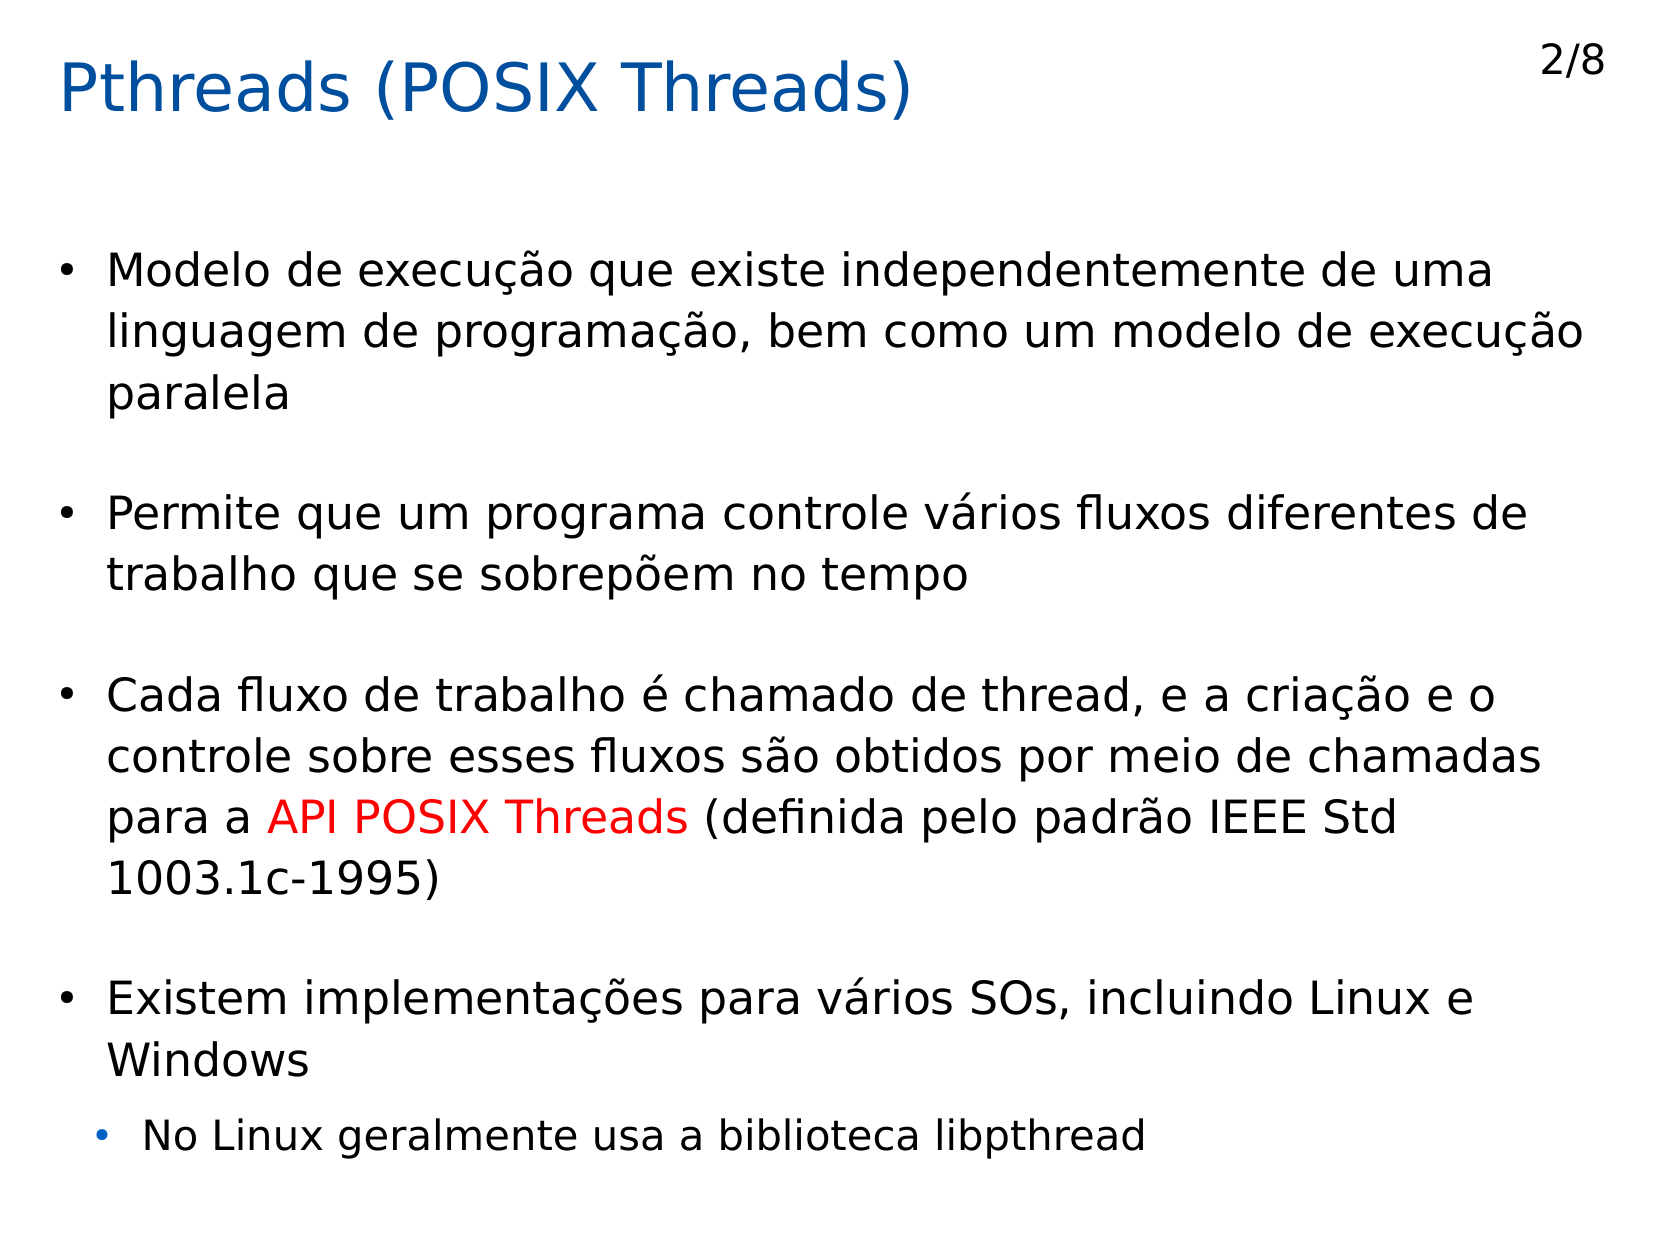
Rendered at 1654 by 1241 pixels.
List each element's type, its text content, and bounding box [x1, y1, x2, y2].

list Modelo de execução que existe independentemente de uma linguagem de programação, bem como um modelo de execução paralela Permite que um programa controle vários fluxos diferentes de trabalho que se sobrepõem no tempo Cada fluxo de trabalho é chamado de thread, e a criação e o controle sobre esses fluxos são obtidos por meio de chamadas para a API POSIX Threads (definida pelo padrão IEEE Std 1003.1c-1995) Existem implementações para vários SOs, incluindo Linux e Windows No Linux geralmente usa a biblioteca libpthread [59, 236, 1595, 1211]
title Pthreads (POSIX Threads) [59, 29, 1506, 148]
